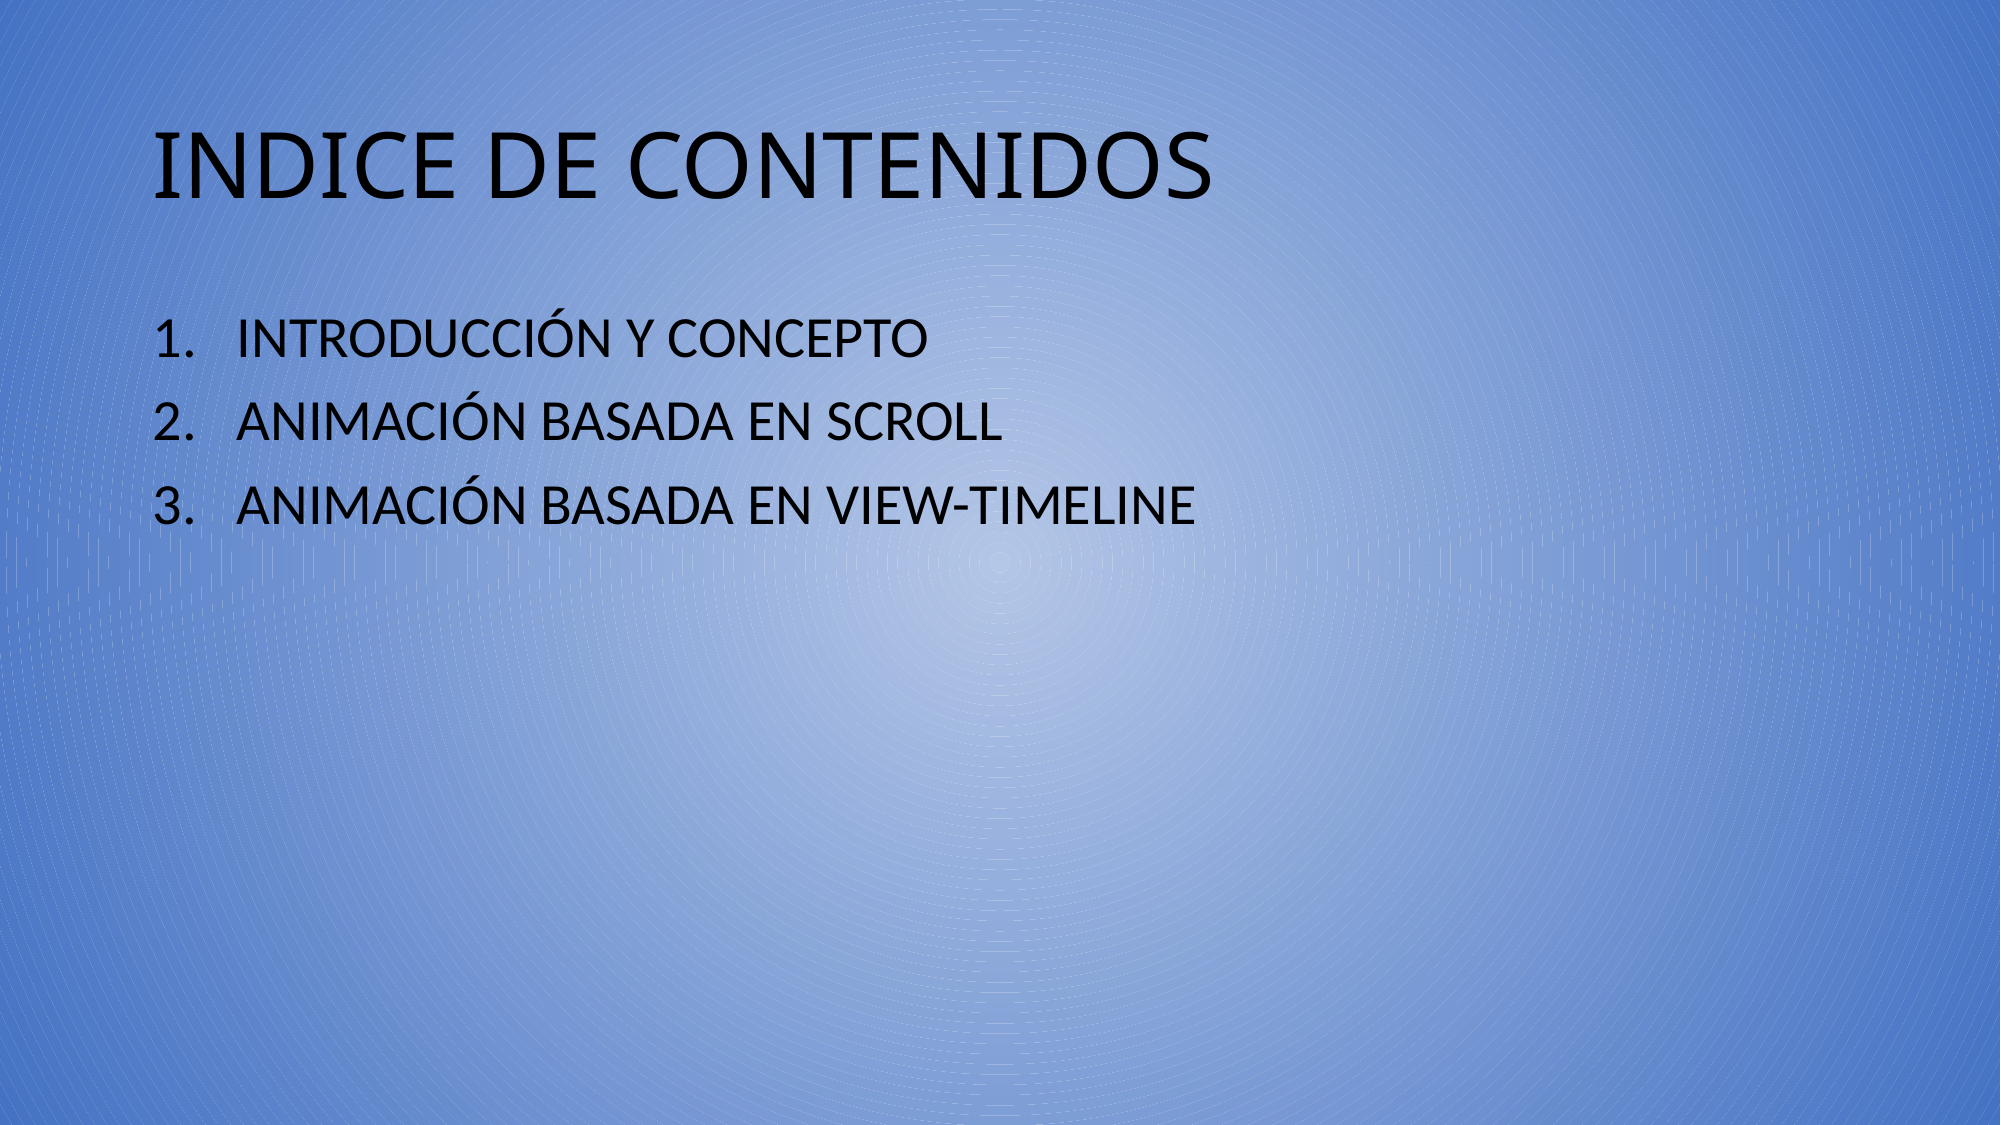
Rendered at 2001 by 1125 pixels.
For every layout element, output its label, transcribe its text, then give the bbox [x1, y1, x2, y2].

title INDICE DE CONTENIDOS [137, 59, 1863, 278]
list INTRODUCCIÓN Y CONCEPTO ANIMACIÓN BASADA EN SCROLL ANIMACIÓN BASADA EN VIEW-TIMELINE [137, 299, 1863, 1014]
